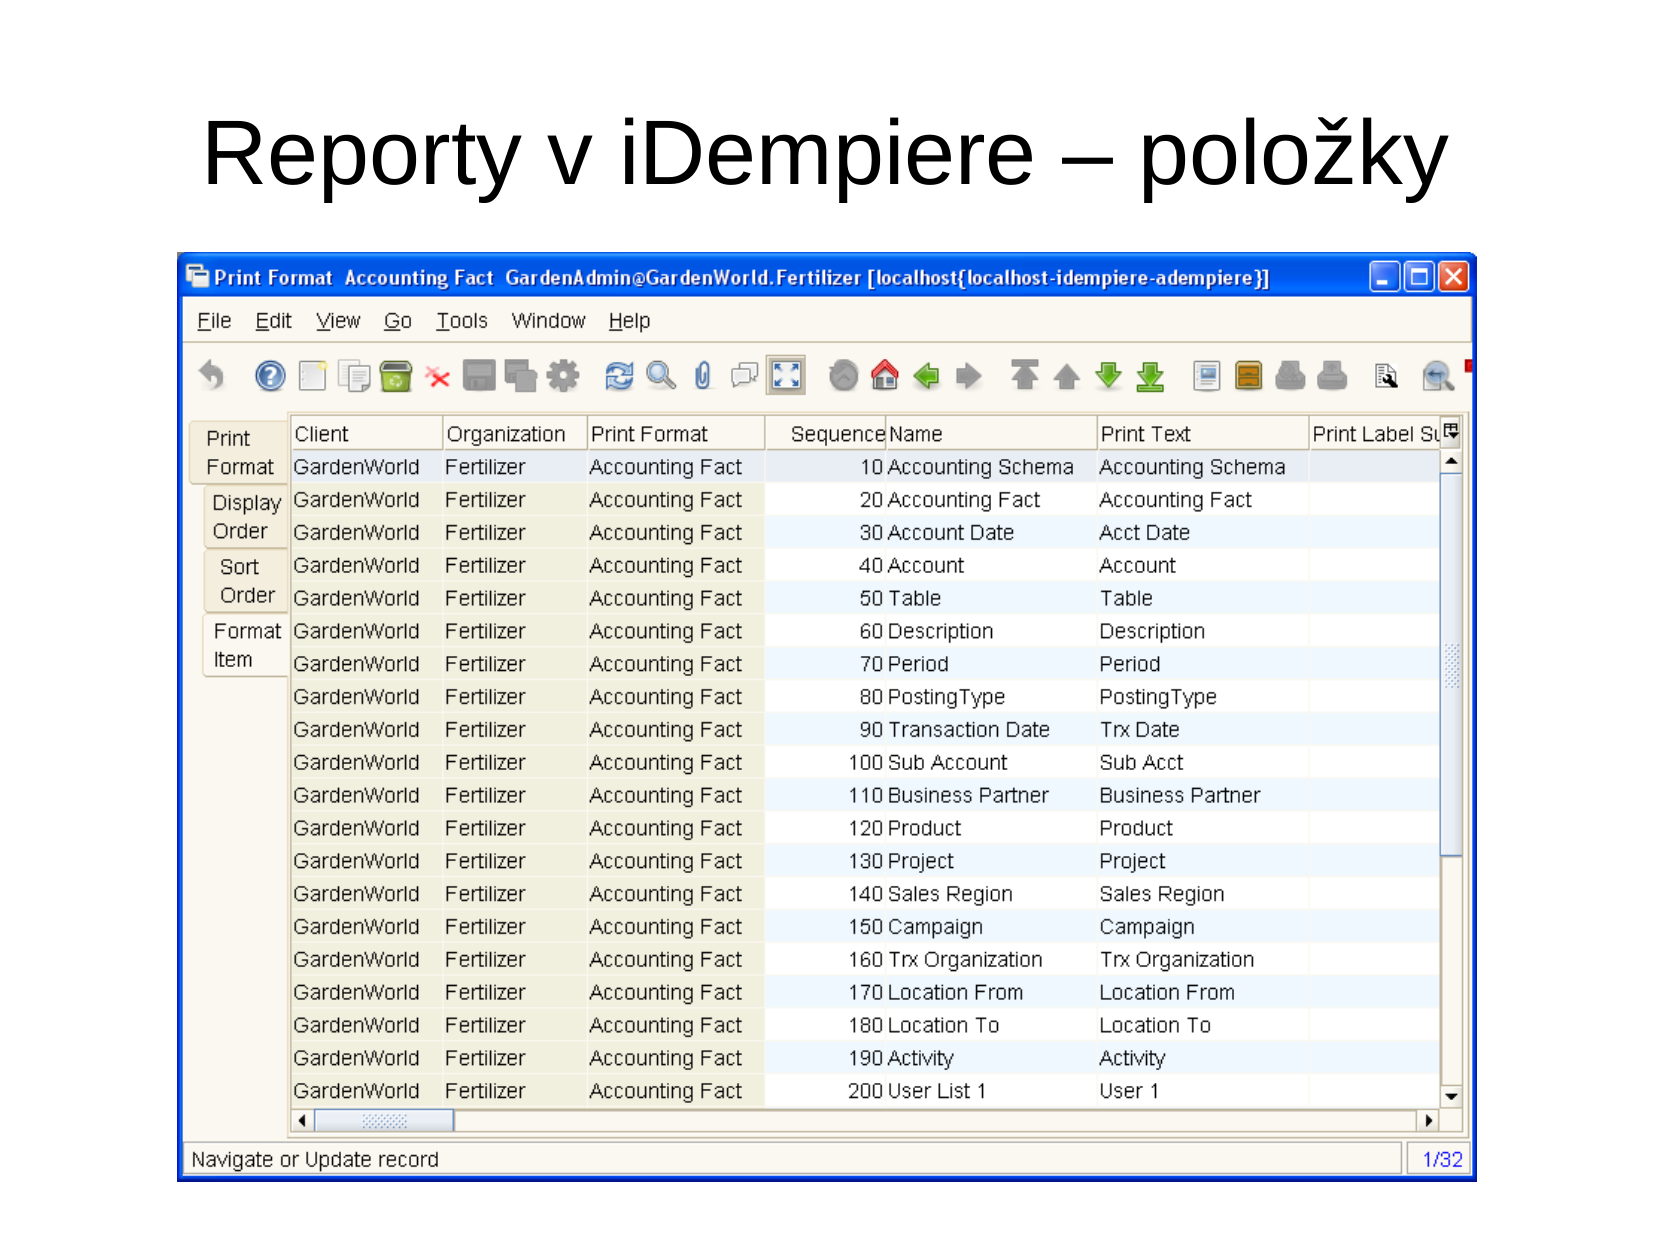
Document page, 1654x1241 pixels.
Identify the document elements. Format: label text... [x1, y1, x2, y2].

picture [177, 252, 1477, 1182]
title Reporty v iDempiere – položky [82, 49, 1571, 257]
